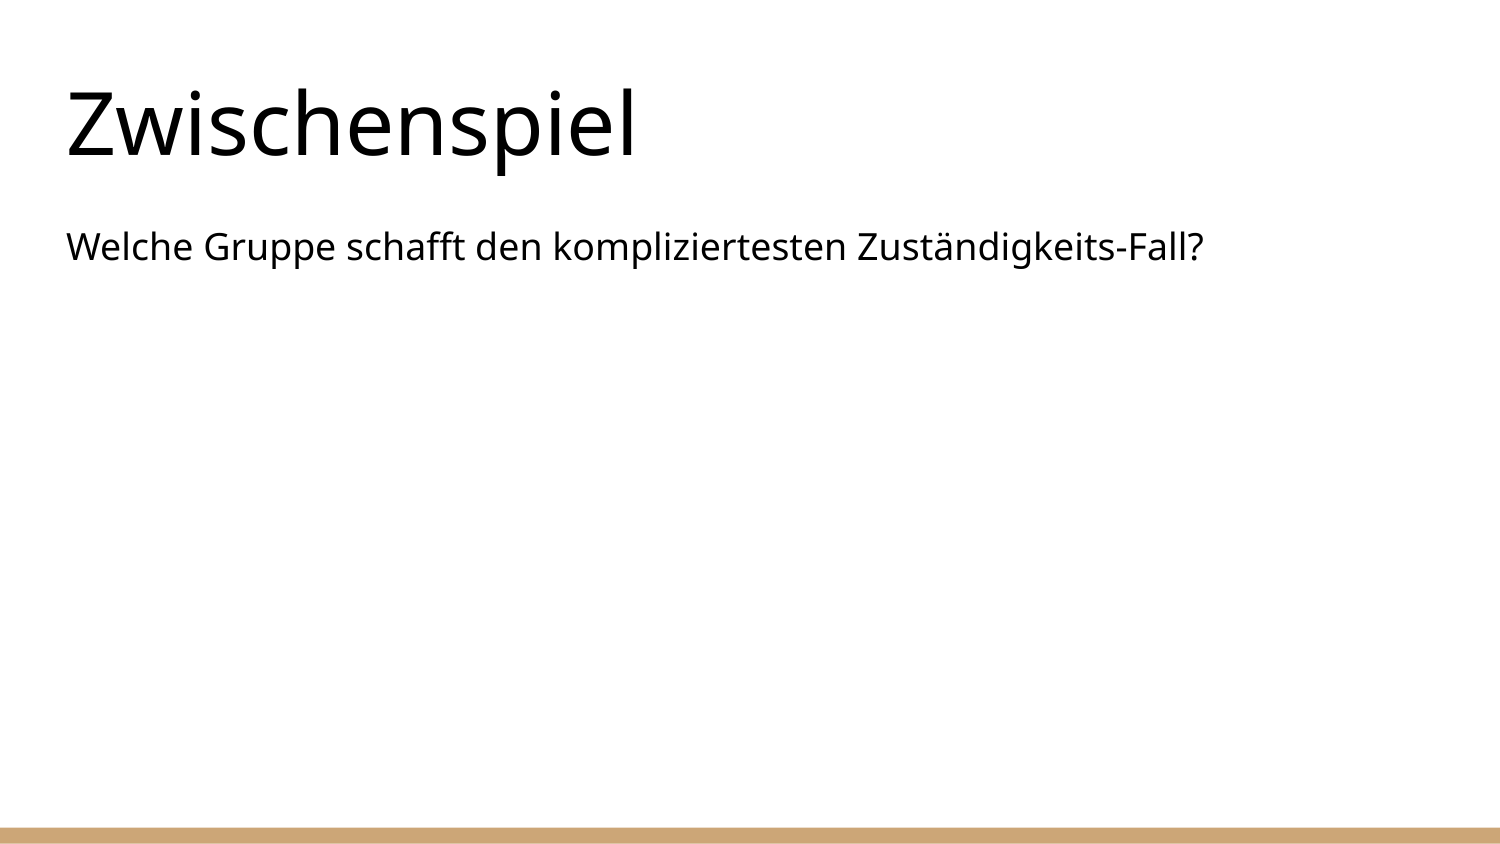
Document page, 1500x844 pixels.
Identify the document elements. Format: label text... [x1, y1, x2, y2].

title Zwischenspiel [51, 51, 1449, 189]
list Welche Gruppe schafft den kompliziertesten Zuständigkeits-Fall? [51, 200, 1449, 752]
